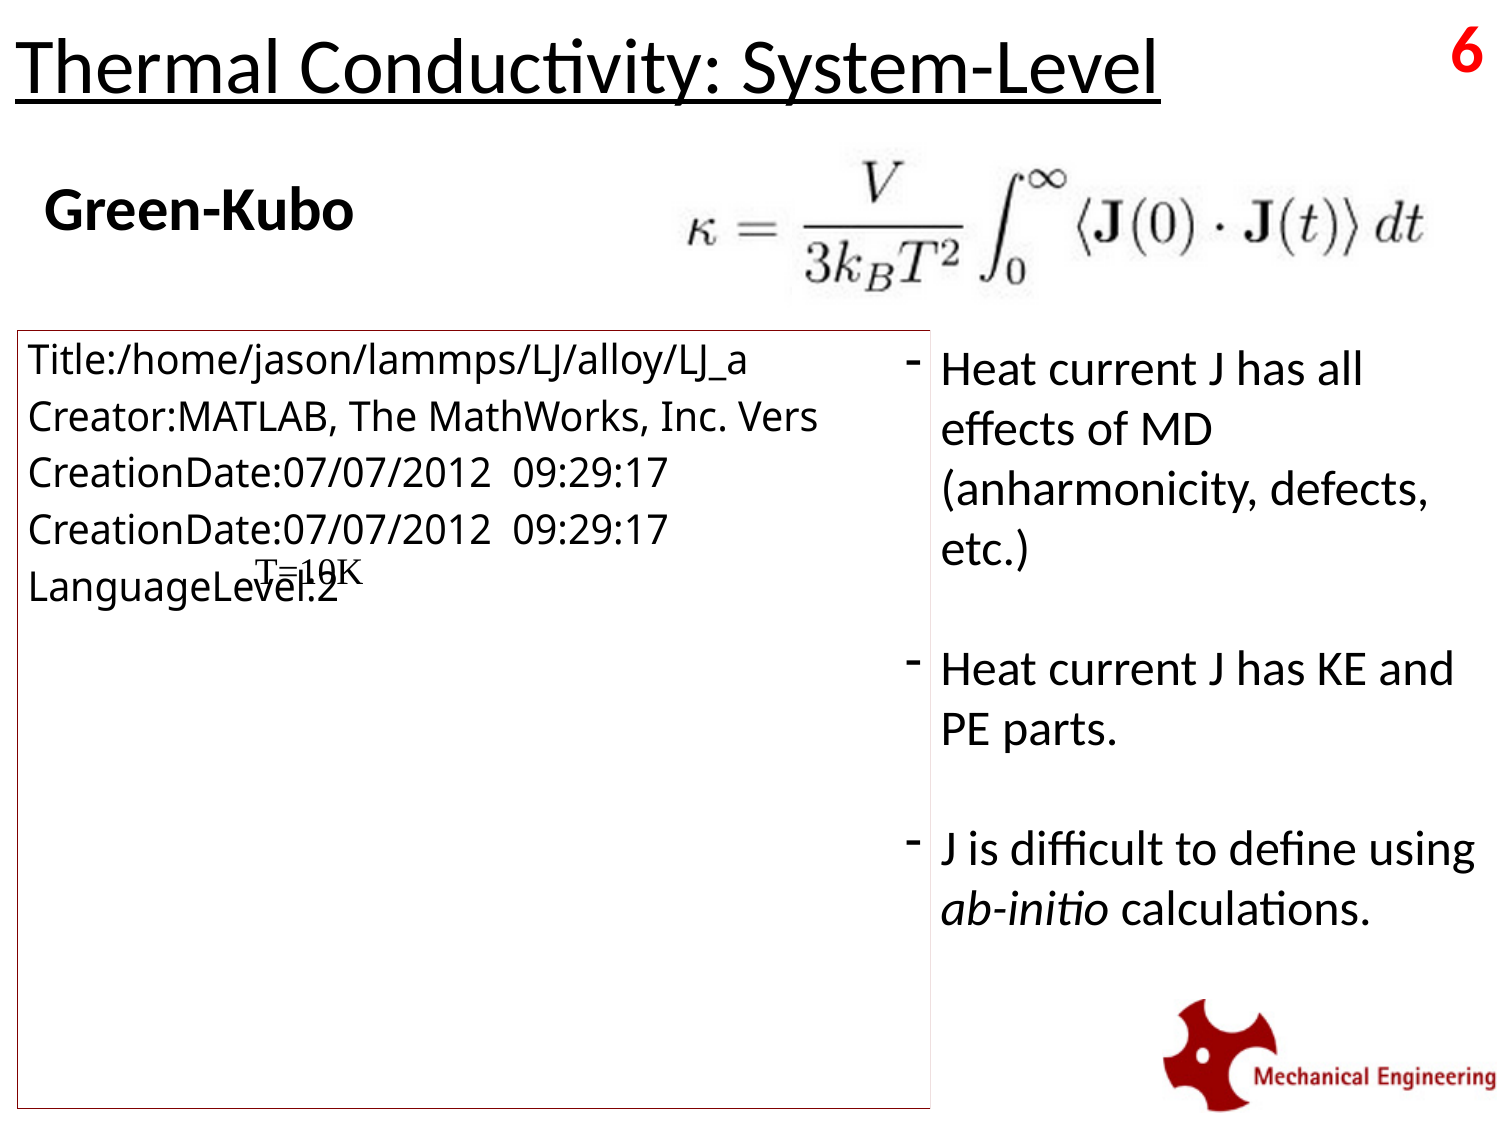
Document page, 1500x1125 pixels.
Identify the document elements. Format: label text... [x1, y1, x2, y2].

picture [15, 120, 1441, 1109]
text_box Green-Kubo [30, 175, 788, 264]
text_box 6 [1436, 0, 1500, 93]
text_box T=10K [240, 543, 556, 601]
title Thermal Conductivity: System-Level [0, 0, 1430, 156]
picture [1162, 1063, 1497, 1113]
text_box Heat current J has all effects of MD (anharmonicity, defects, etc.) Heat current J has KE and PE parts. J is difficult to define using ab-initio calculations. [890, 327, 1500, 1063]
